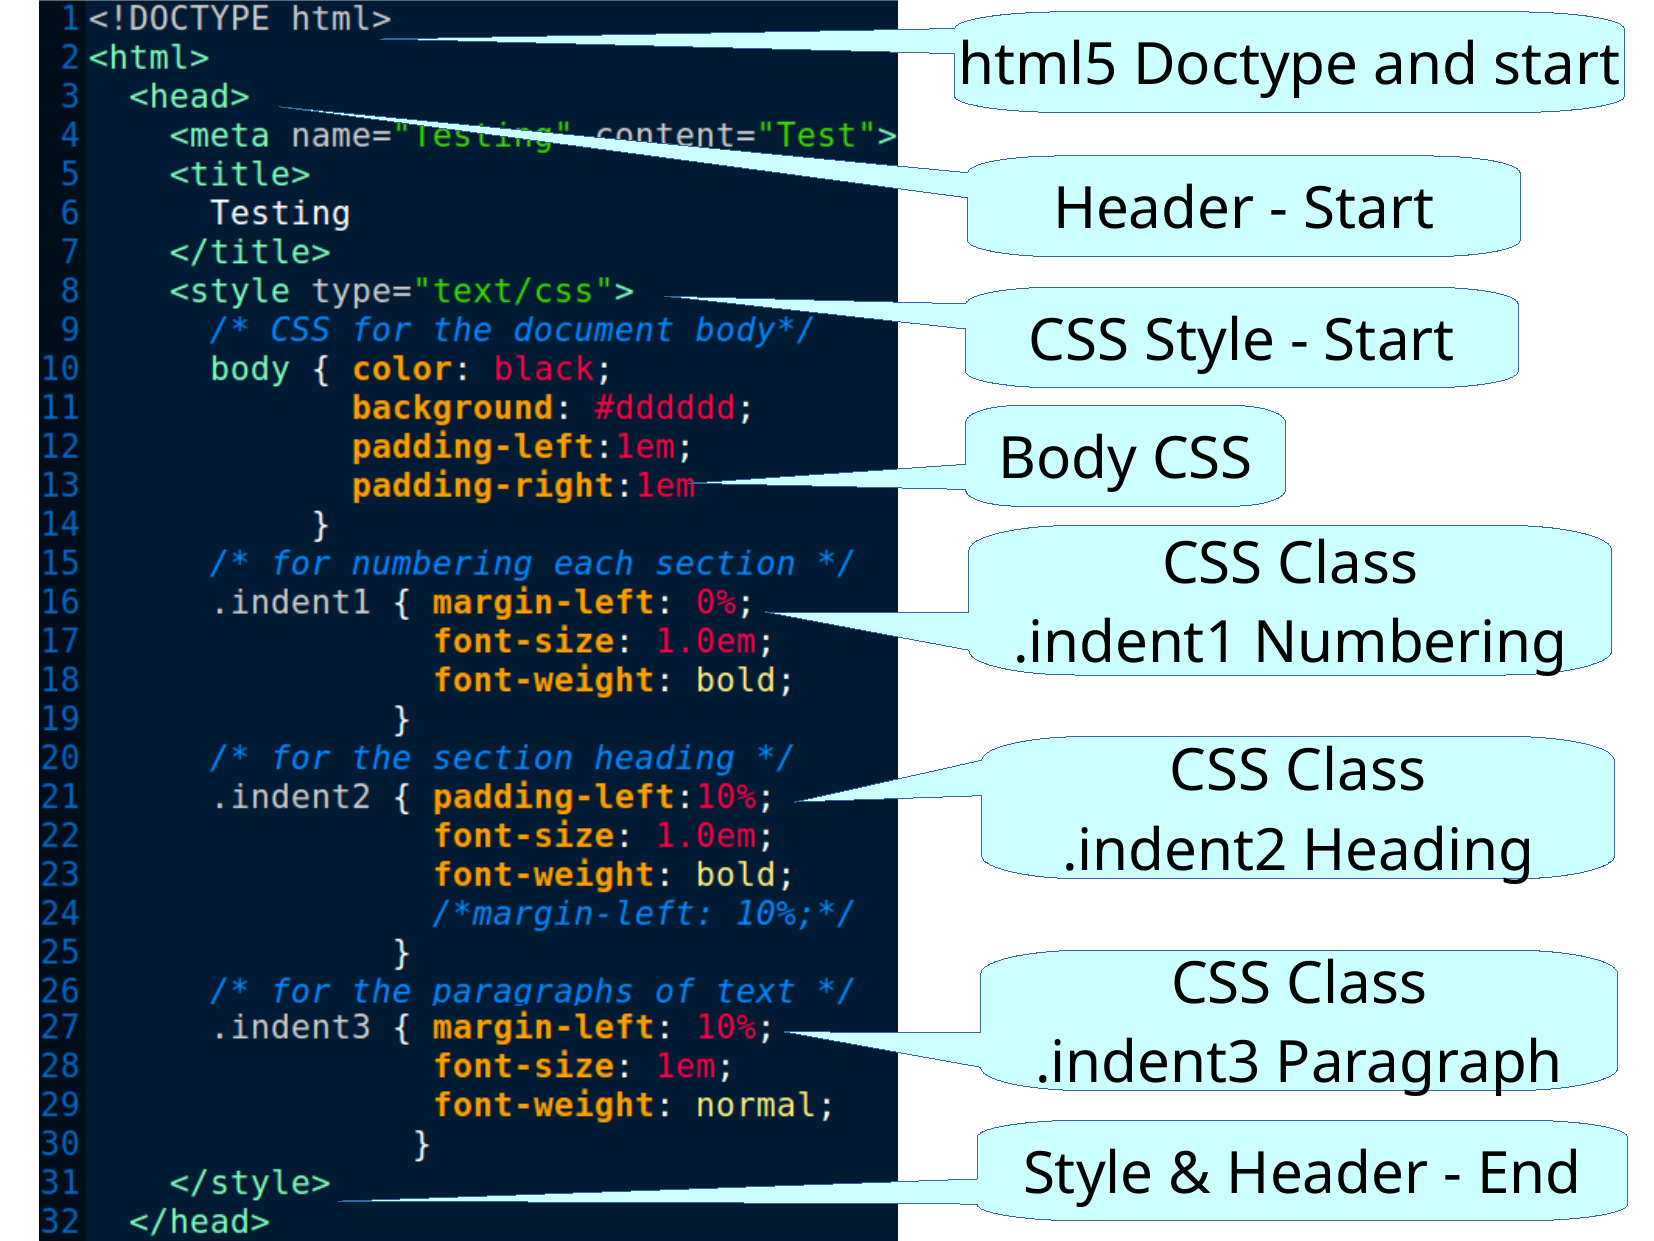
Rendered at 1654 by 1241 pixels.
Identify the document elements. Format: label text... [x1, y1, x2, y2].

text_box Style & Header - End [338, 1120, 1628, 1221]
text_box CSS Style - Start [664, 287, 1519, 388]
picture [39, 0, 898, 1241]
text_box CSS Class .indent3 Paragraph [784, 950, 1618, 1091]
text_box Body CSS [688, 405, 1286, 507]
text_box CSS Class .indent2 Heading [794, 736, 1615, 879]
text_box CSS Class .indent1 Numbering [765, 525, 1612, 676]
text_box html5 Doctype and start [380, 11, 1625, 113]
text_box Header - Start [279, 106, 1521, 257]
